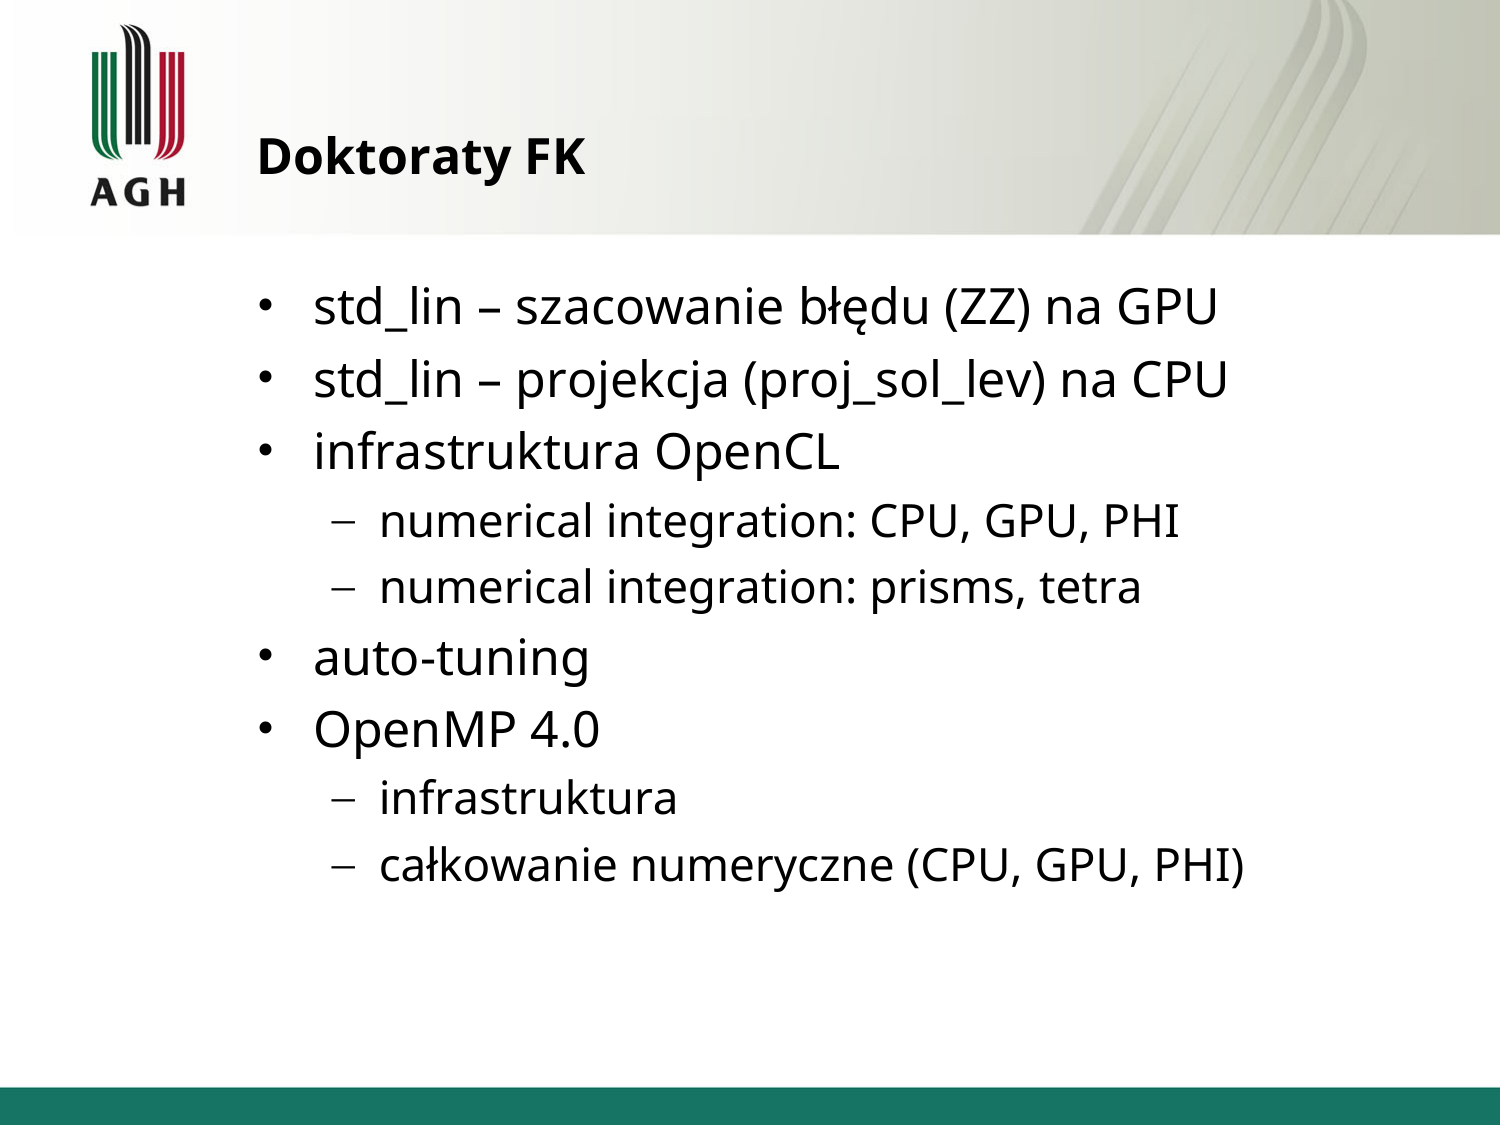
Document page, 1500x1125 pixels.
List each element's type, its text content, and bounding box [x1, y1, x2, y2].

title Doktoraty FK [242, 77, 1423, 231]
picture [0, 0, 1500, 1125]
list std_lin – szacowanie błędu (ZZ) na GPU std_lin – projekcja (proj_sol_lev) na CPU infrastruktura OpenCL numerical integration: CPU, GPU, PHI numerical integration: prisms, tetra auto-tuning OpenMP 4.0 infrastruktura całkowanie numeryczne (CPU, GPU, PHI) [242, 267, 1423, 1026]
